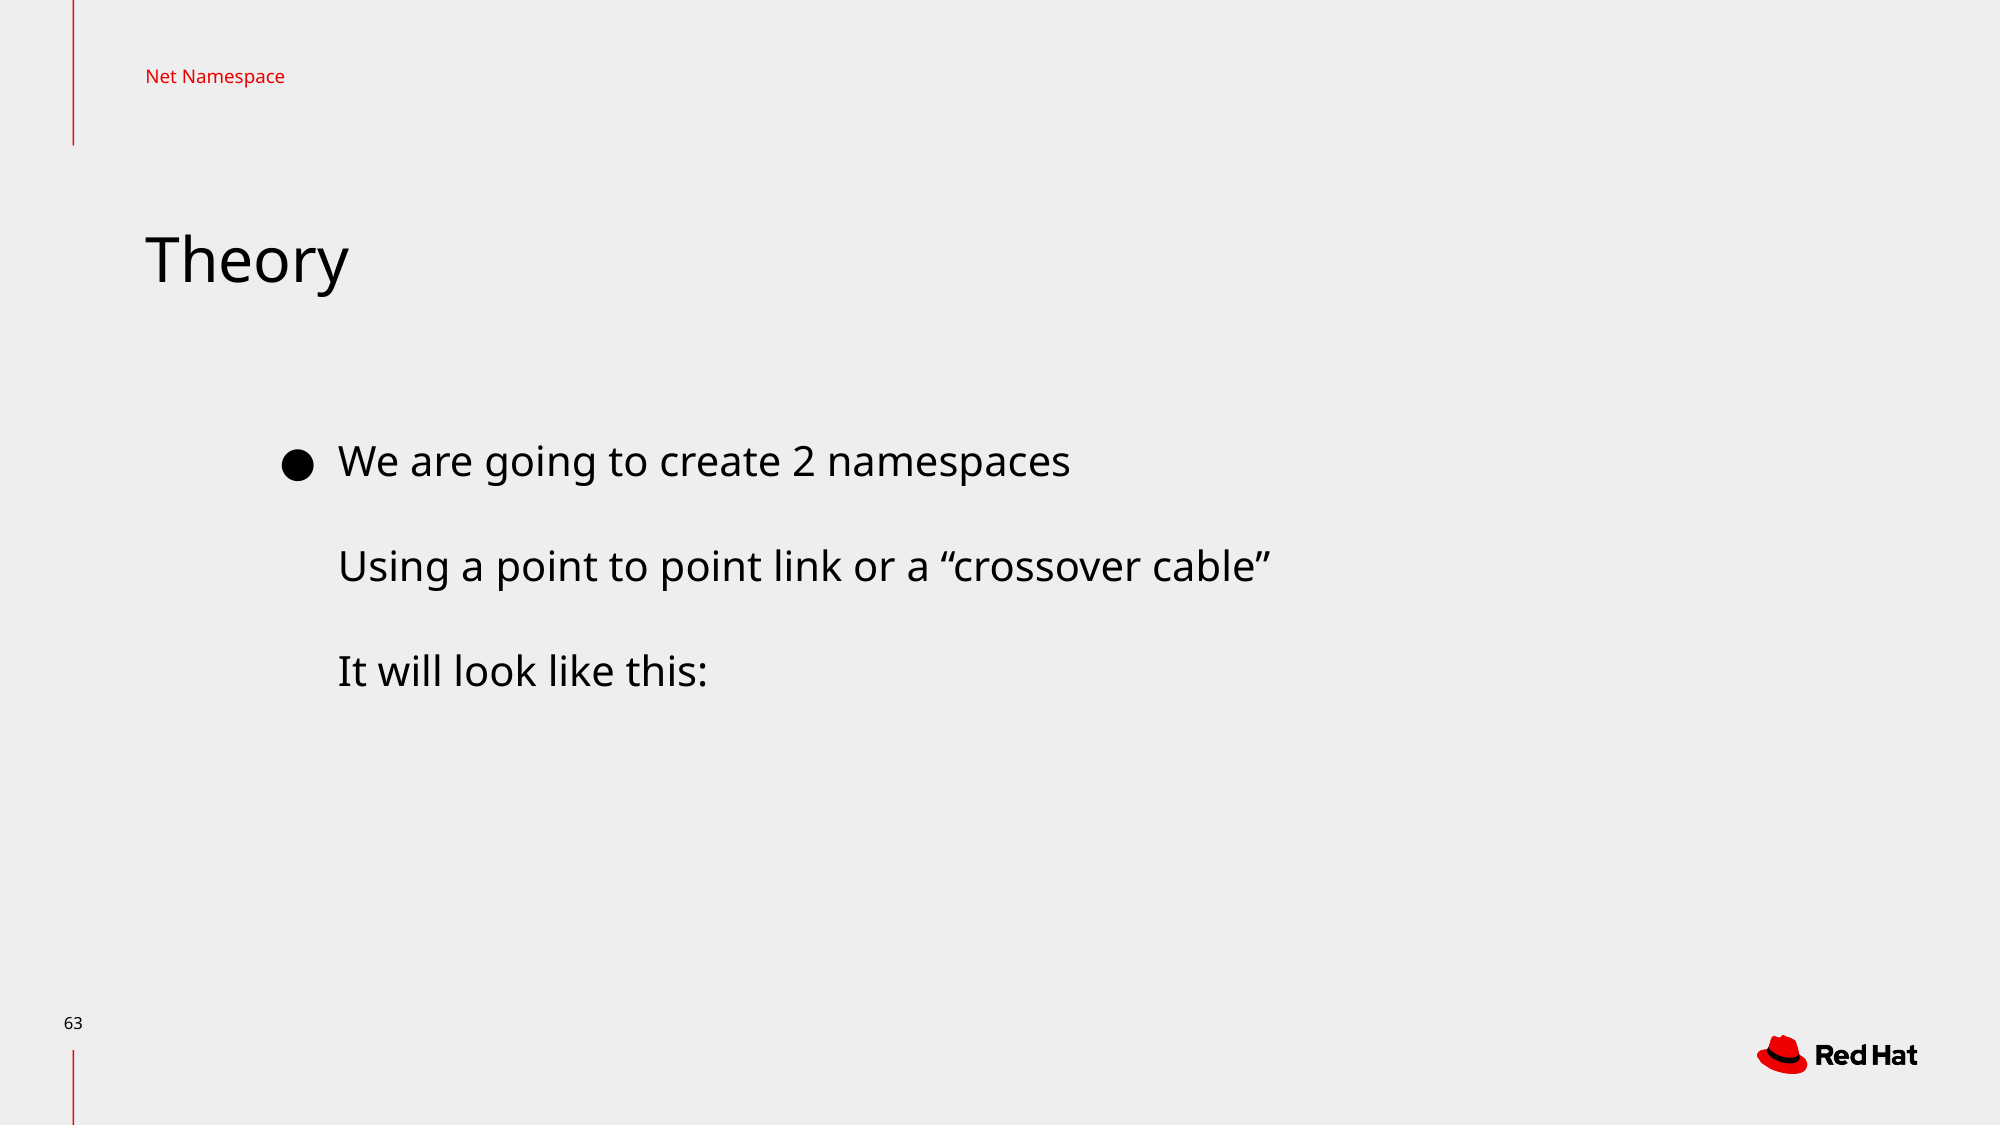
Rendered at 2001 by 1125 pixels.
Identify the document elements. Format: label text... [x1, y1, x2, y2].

slide_number <number> [13, 1012, 134, 1036]
picture [1757, 1035, 1918, 1074]
subtitle Net Namespace [73, 9, 919, 143]
title We are going to create 2 namespaces Using a point to point link or a “crossover cable” It will look like this: [262, 380, 1955, 1008]
title Theory [73, 193, 1713, 353]
